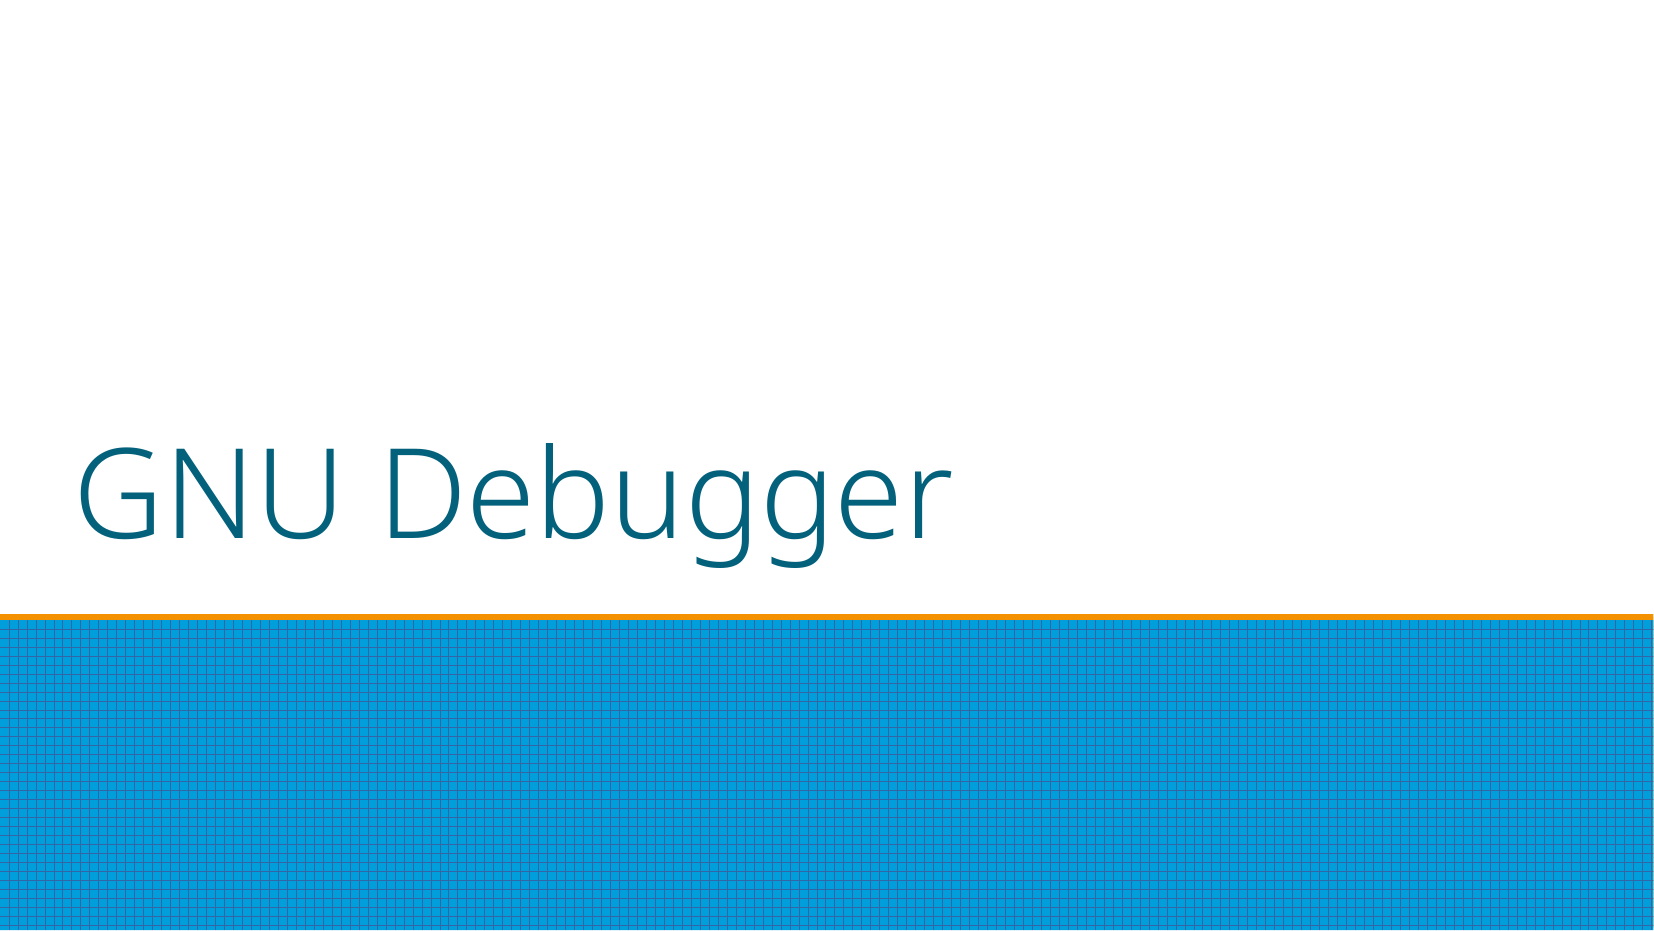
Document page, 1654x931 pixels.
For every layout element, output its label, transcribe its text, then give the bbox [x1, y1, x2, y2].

title GNU Debugger [73, 44, 1551, 576]
